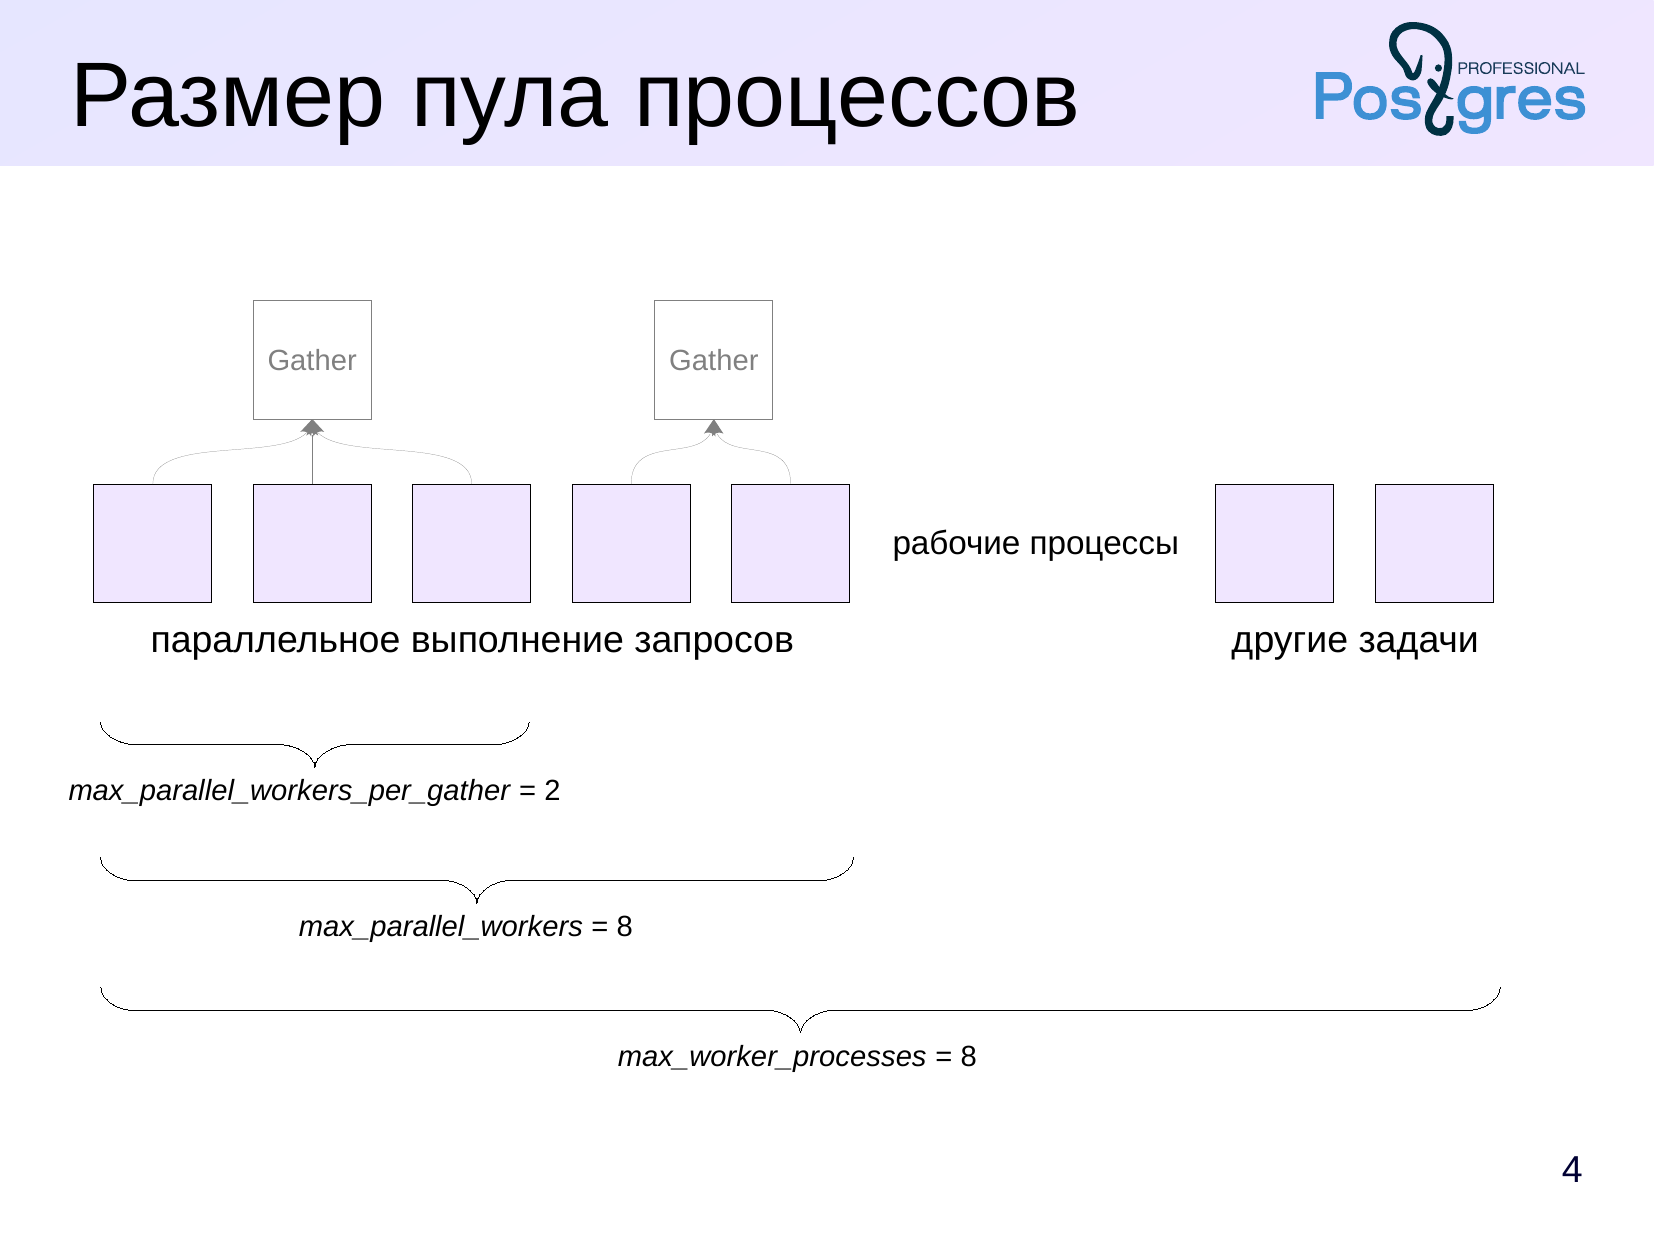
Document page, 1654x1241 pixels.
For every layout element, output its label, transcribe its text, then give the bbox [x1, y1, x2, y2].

text_box [253, 484, 372, 603]
title Размер пула процессов [70, 43, 1300, 249]
text_box max_parallel_workers_per_gather = 2 [53, 766, 576, 815]
text_box max_worker_processes = 8 [603, 1032, 1006, 1081]
text_box [93, 484, 212, 603]
text_box [572, 484, 691, 603]
text_box [731, 484, 850, 603]
text_box [1375, 484, 1494, 603]
text_box max_parallel_workers = 8 [284, 902, 670, 951]
text_box Gather [654, 300, 773, 420]
text_box [1215, 484, 1334, 603]
text_box [412, 484, 531, 603]
text_box Gather [253, 300, 372, 420]
text_box другие задачи [1216, 611, 1494, 669]
text_box параллельное выполнение запросов [135, 611, 810, 669]
text_box рабочие процессы [877, 516, 1195, 569]
